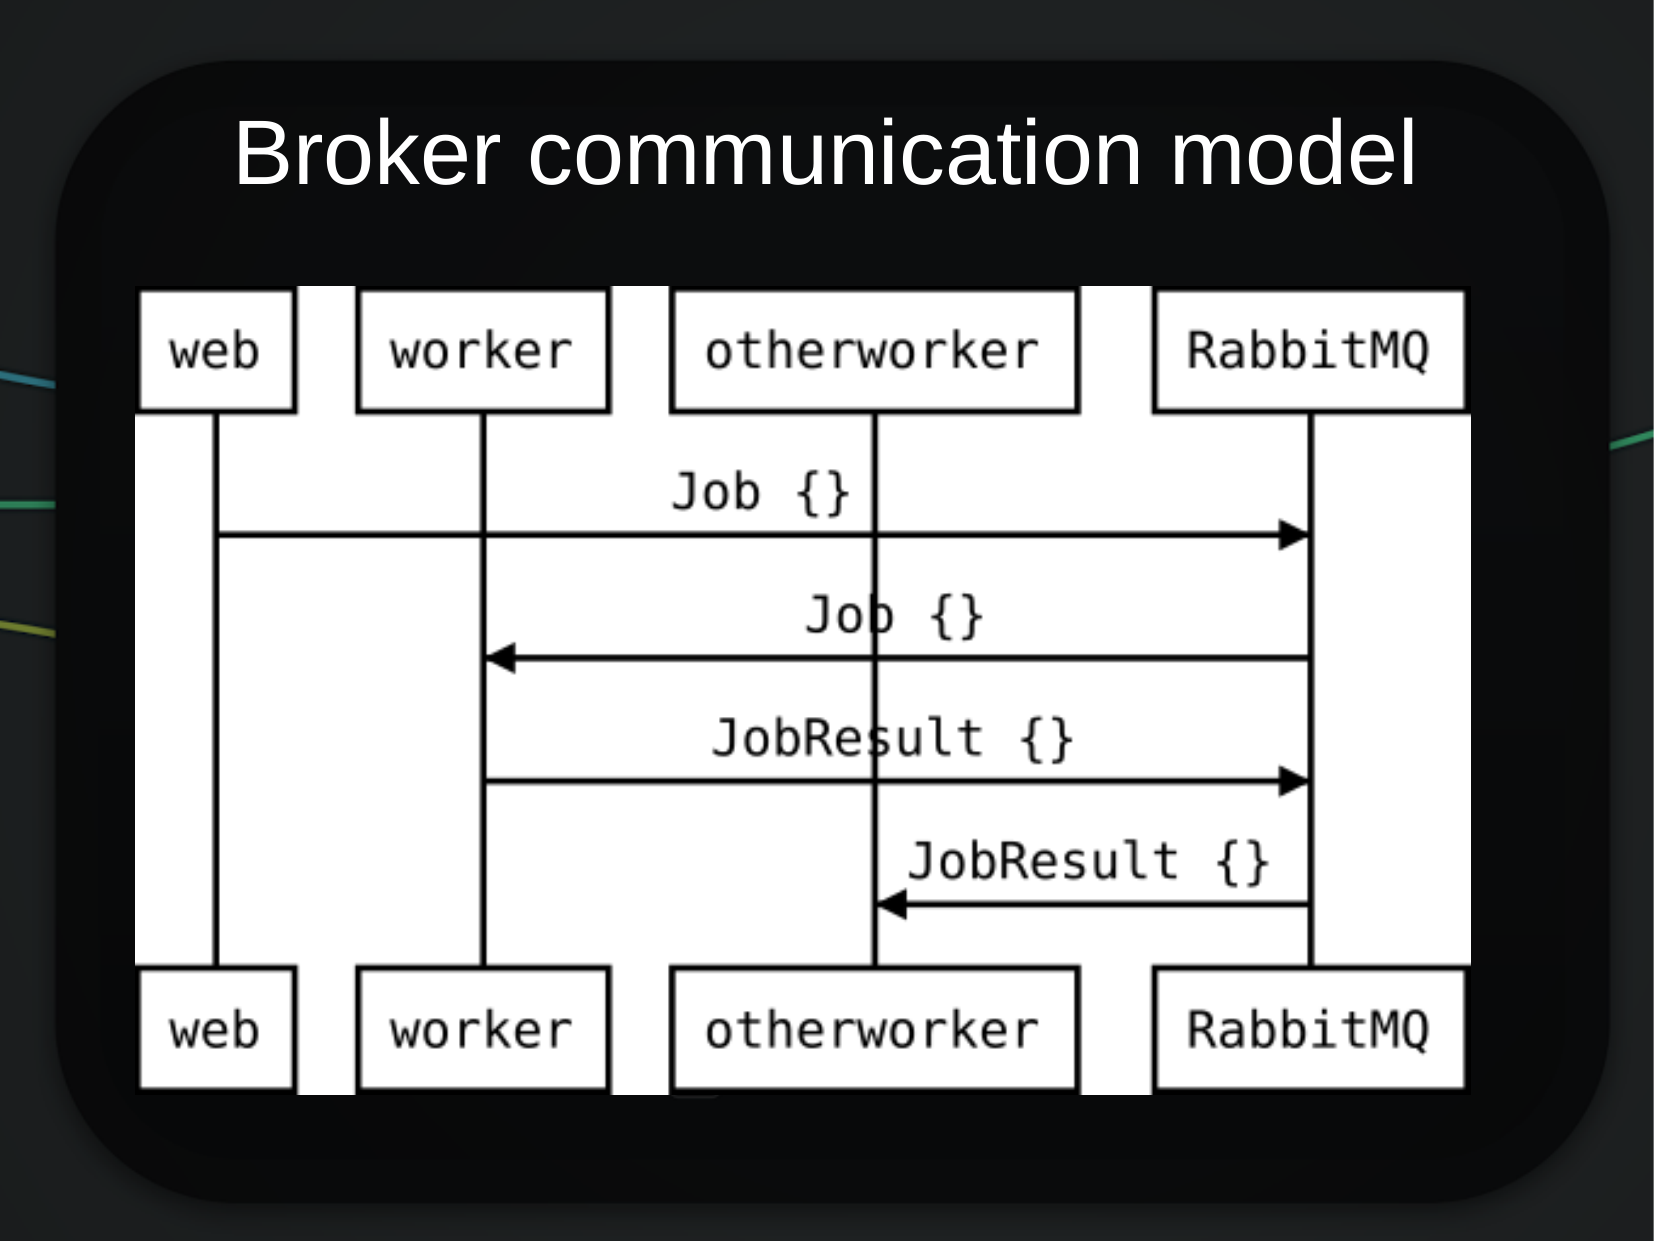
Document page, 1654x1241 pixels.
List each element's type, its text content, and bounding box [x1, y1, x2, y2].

picture [0, 0, 1654, 1241]
title Broker communication model [82, 49, 1571, 257]
